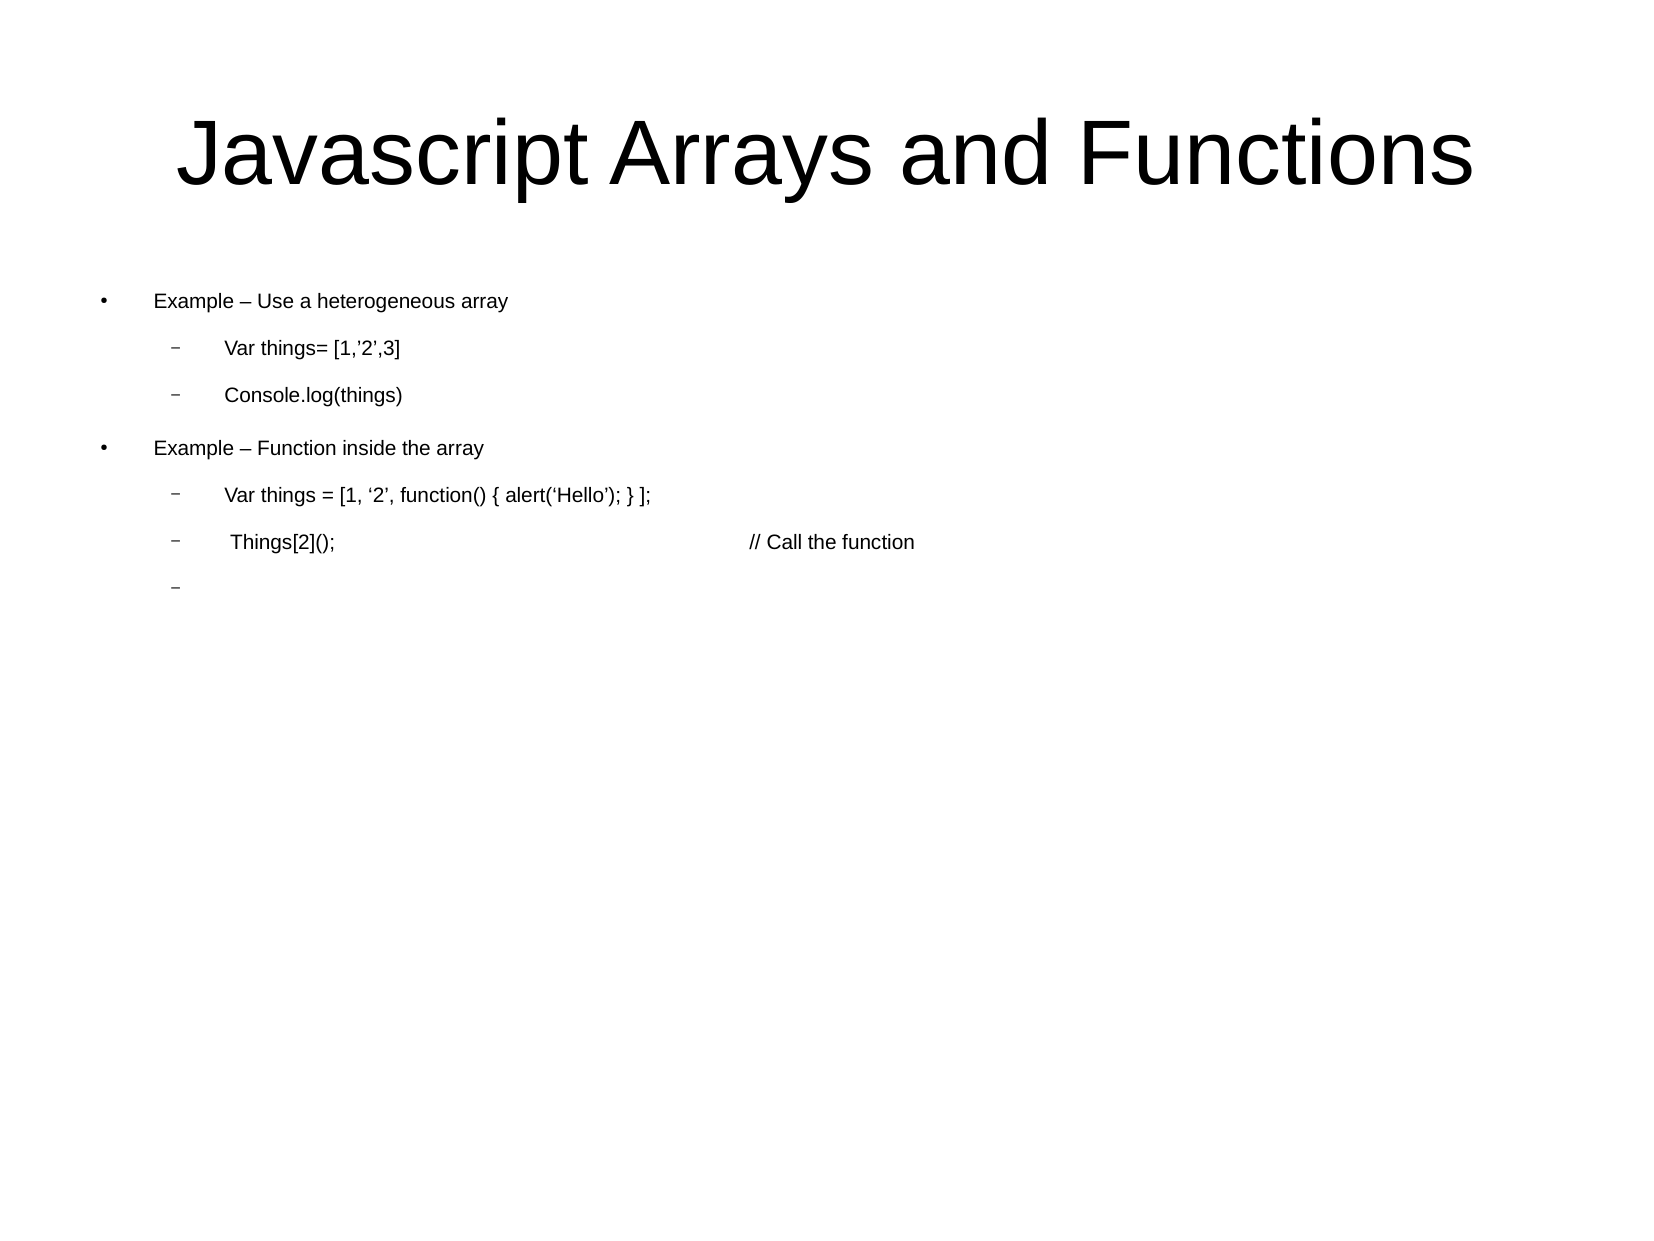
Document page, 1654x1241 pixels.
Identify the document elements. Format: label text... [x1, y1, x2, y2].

list Example – Use a heterogeneous array Var things= [1,’2’,3] Console.log(things) Example – Function inside the array Var things = [1, ‘2’, function() { alert(‘Hello’); } ]; Things[2](); // Call the function [82, 290, 1571, 1010]
title Javascript Arrays and Functions [82, 49, 1571, 257]
